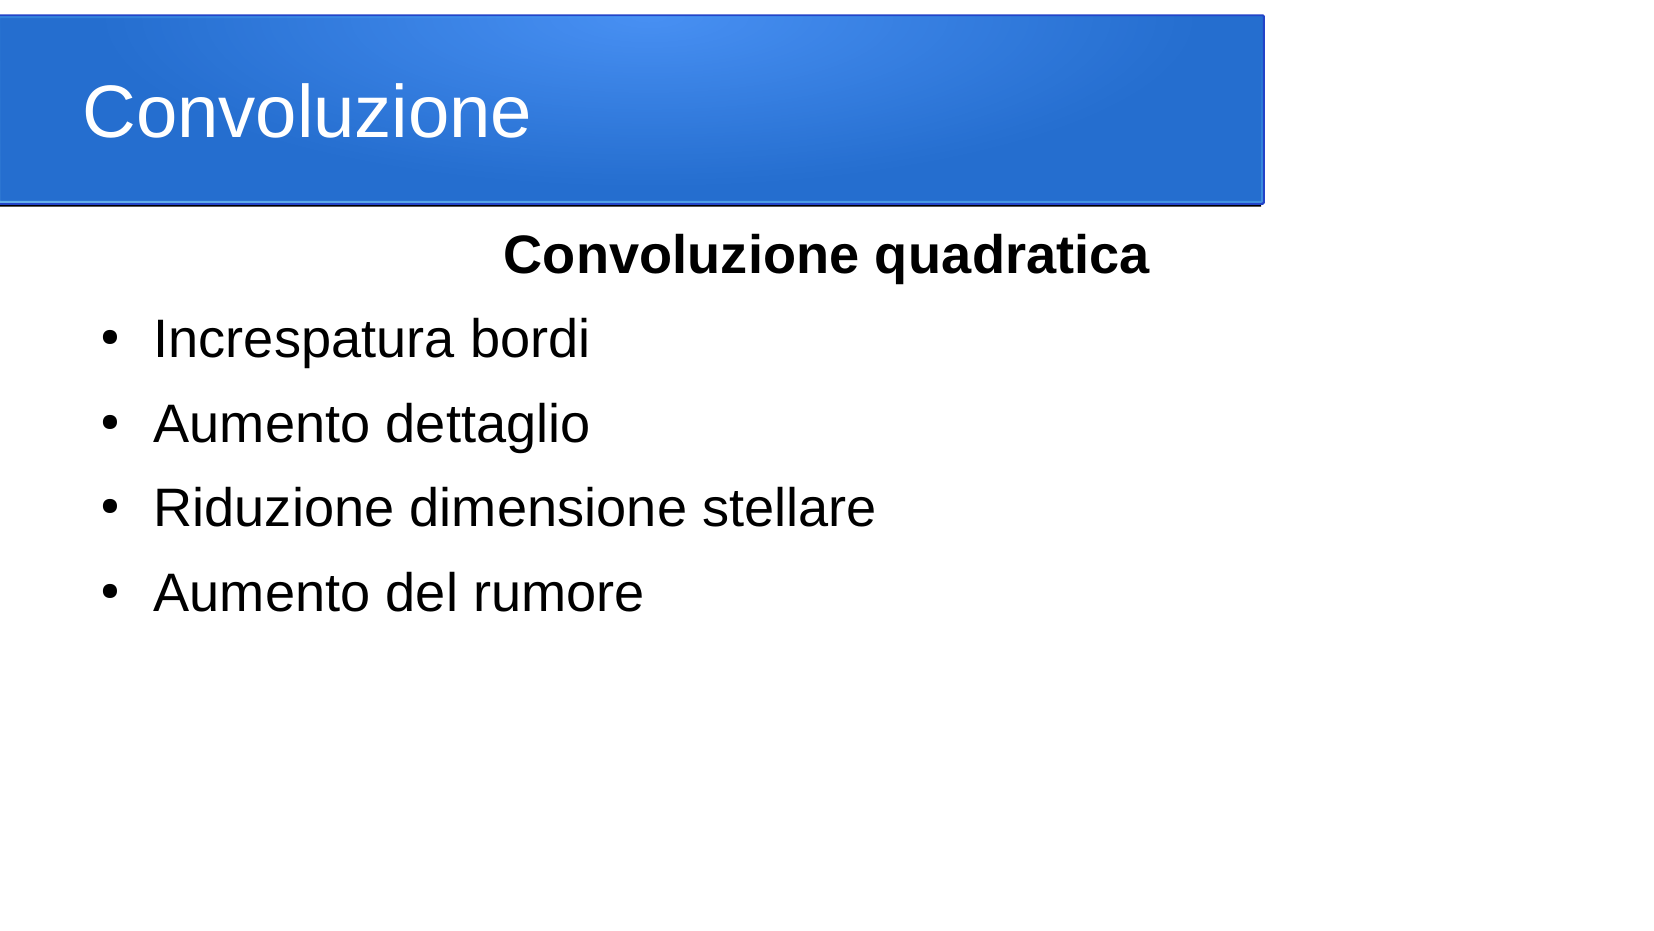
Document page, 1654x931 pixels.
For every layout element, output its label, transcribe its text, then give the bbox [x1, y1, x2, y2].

list Convoluzione quadratica Increspatura bordi Aumento dettaglio Riduzione dimensione stellare Aumento del rumore [82, 224, 1571, 764]
title Convoluzione [82, 35, 1235, 189]
